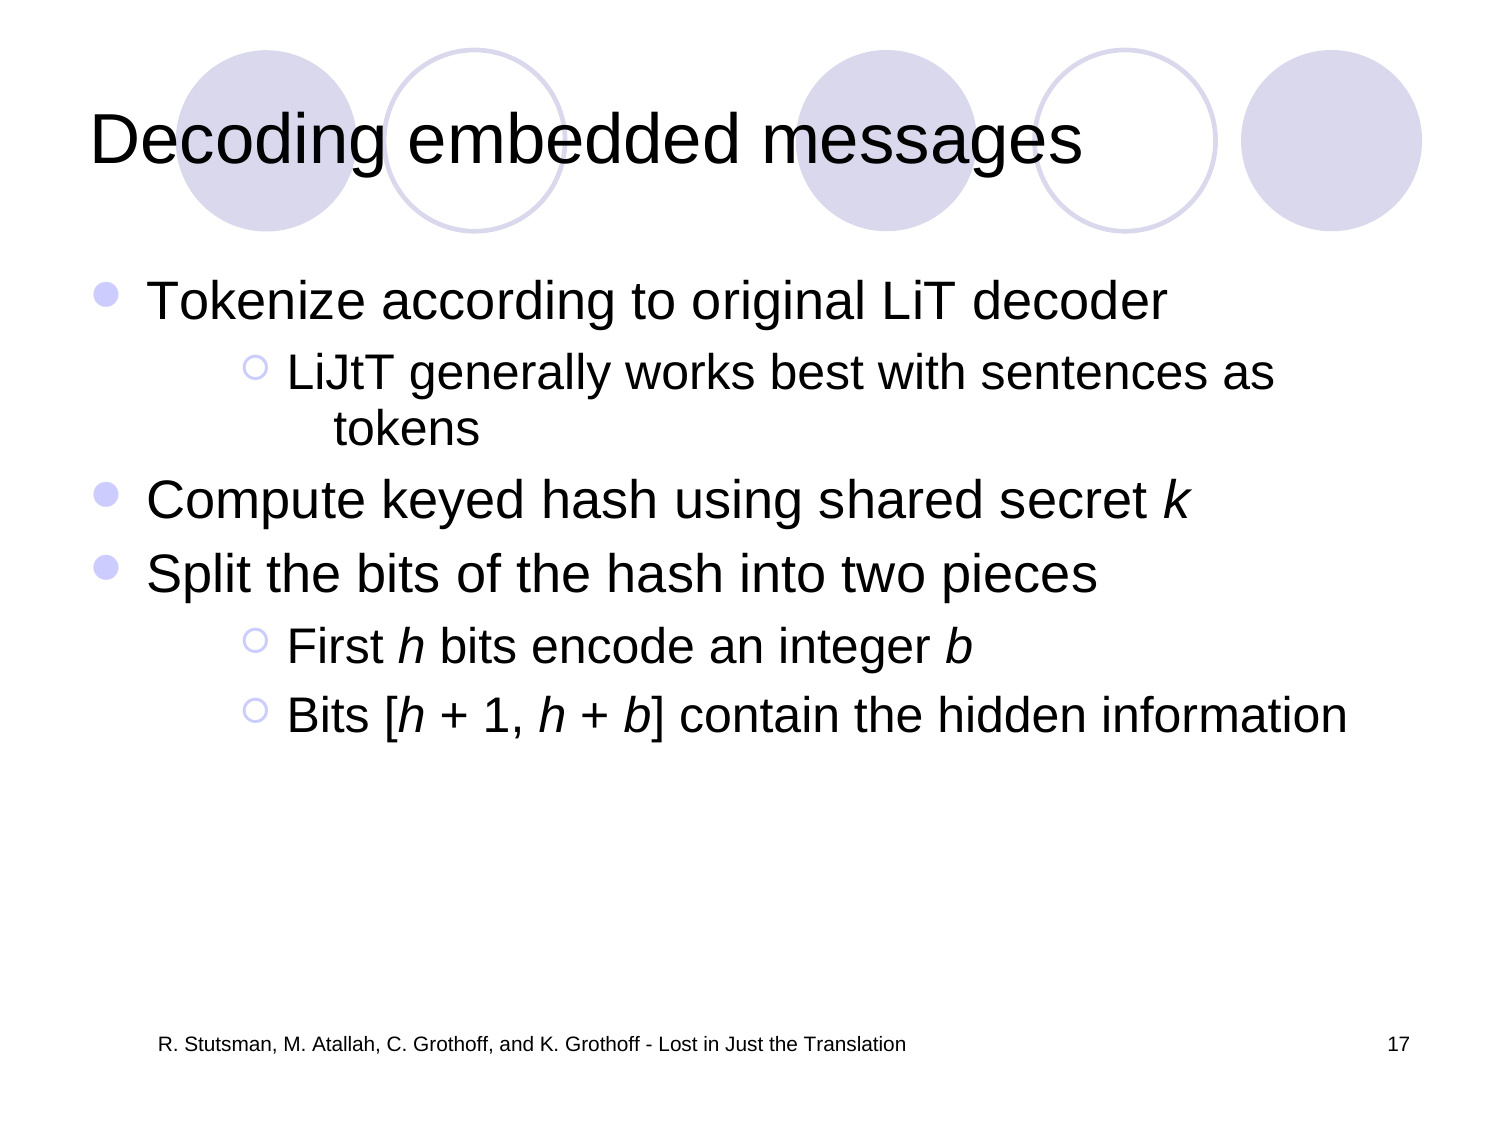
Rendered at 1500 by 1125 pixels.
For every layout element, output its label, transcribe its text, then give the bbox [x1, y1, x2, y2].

list Tokenize according to original LiT decoder LiJtT generally works best with sentences as tokens Compute keyed hash using shared secret k Split the bits of the hash into two pieces First h bits encode an integer b Bits [h + 1, h + b] contain the hidden information [75, 262, 1426, 1006]
title Decoding embedded messages [75, 45, 1426, 233]
